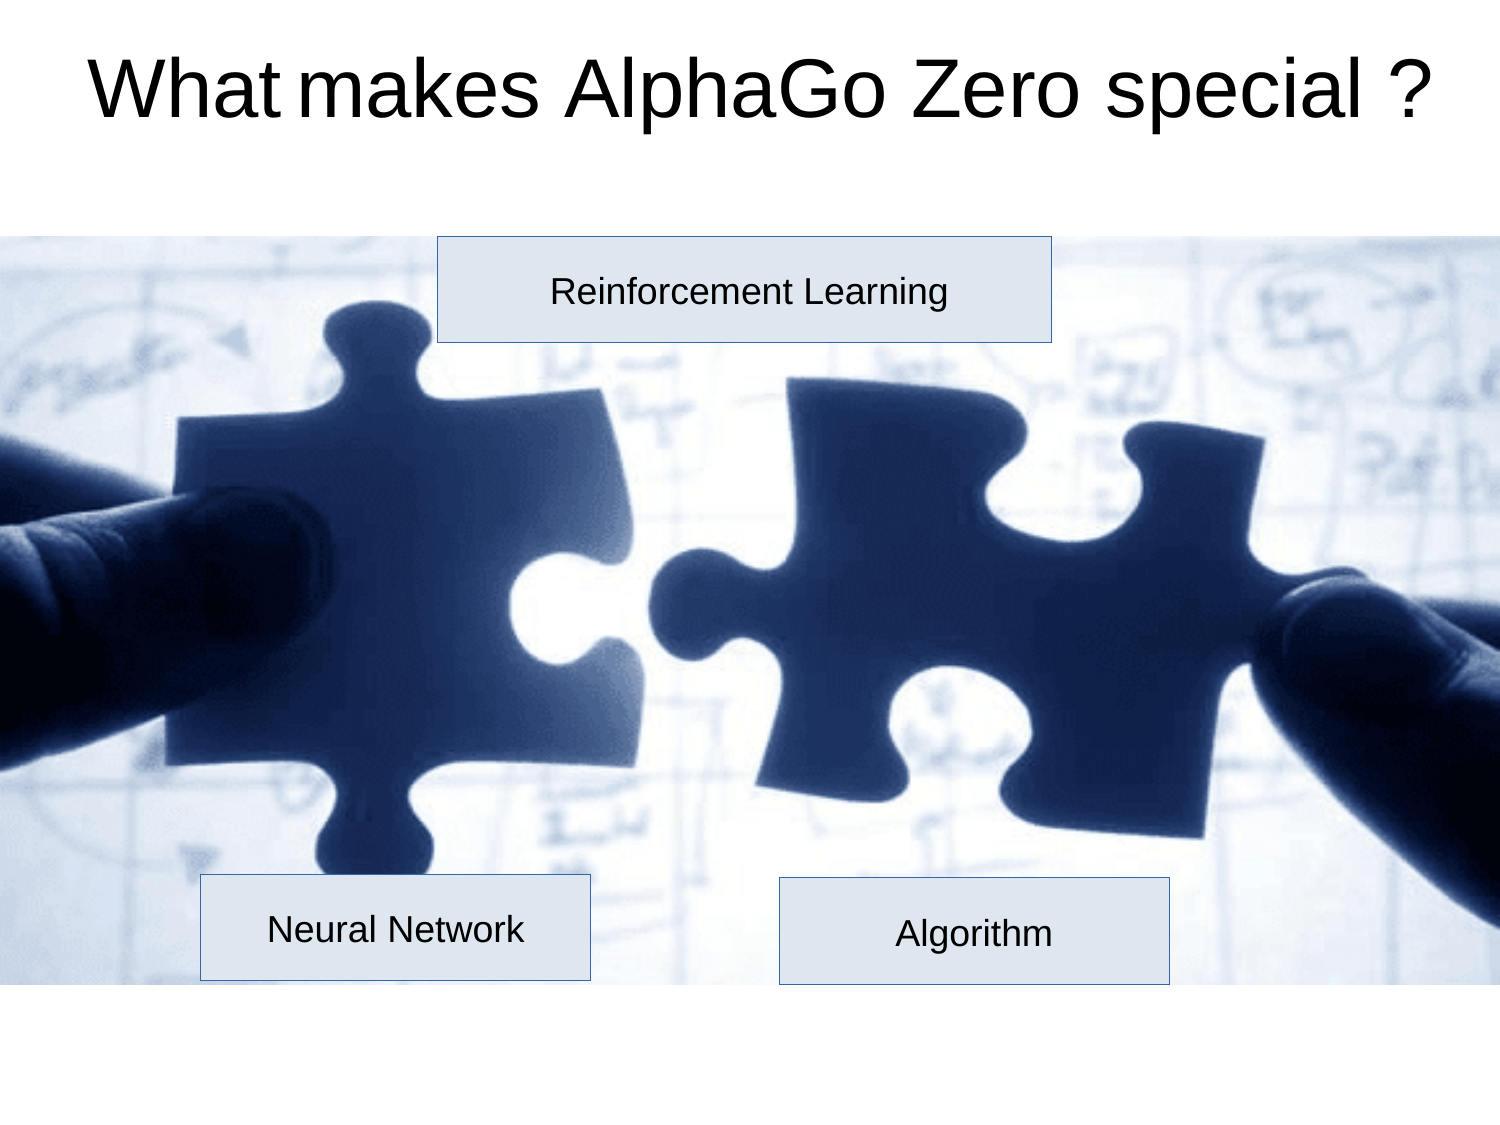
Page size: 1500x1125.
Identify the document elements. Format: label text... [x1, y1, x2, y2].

text_box Reinforcement Learning [437, 236, 1052, 343]
text_box What makes AlphaGo Zero special ? [59, 26, 1450, 142]
picture [0, 236, 1500, 985]
text_box Algorithm [779, 877, 1170, 985]
text_box Neural Network [200, 874, 591, 981]
